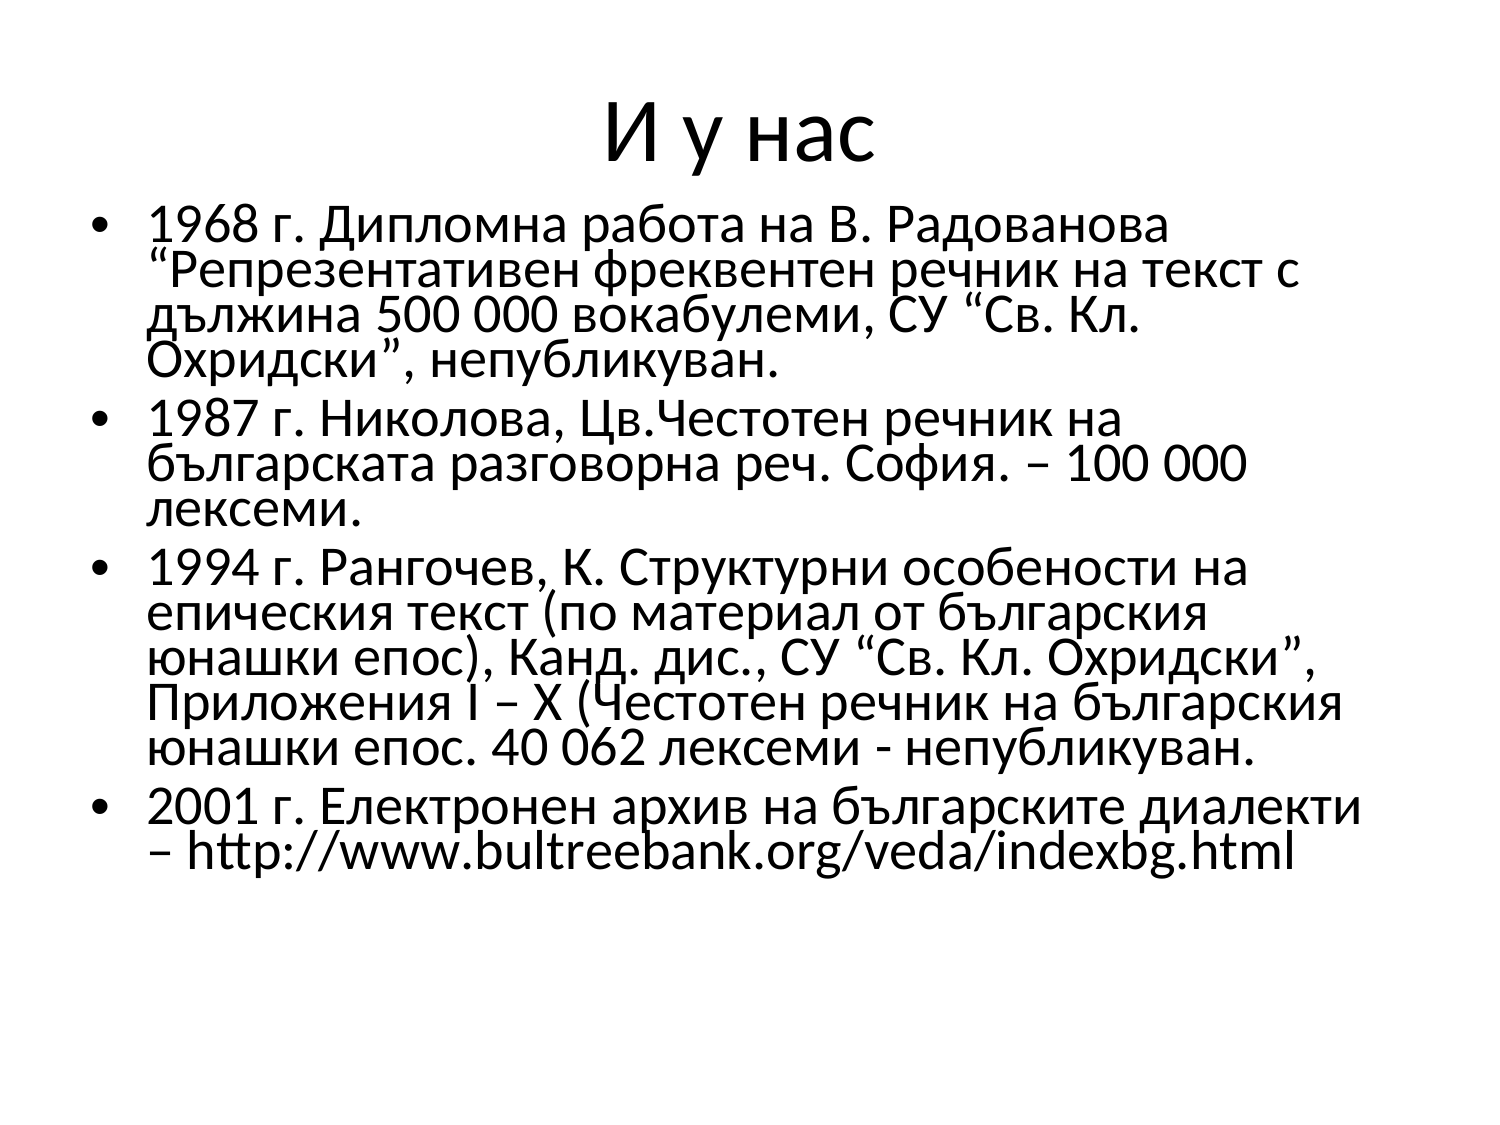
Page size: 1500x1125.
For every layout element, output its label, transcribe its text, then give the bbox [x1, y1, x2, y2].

title И у нас [75, 45, 1426, 199]
list 1968 г. Дипломна работа на В. Радованова “Репрезентативен фреквентен речник на текст с дължина 500 000 вокабулеми, СУ “Св. Кл. Охридски”, непубликуван. 1987 г. Николова, Цв.Честотен речник на българската разговорна реч. София. – 100 000 лексеми. 1994 г. Рангочев, К. Структурни особености на епическия текст (по материал от българския юнашки епос), Канд. дис., СУ “Св. Кл. Охридски”, Приложения І – Х (Честотен речник на българския юнашки епос. 40 062 лексеми - непубликуван. 2001 г. Електронен архив на българските диалекти – http://www.bultreebank.org/veda/indexbg.html [75, 199, 1426, 1102]
